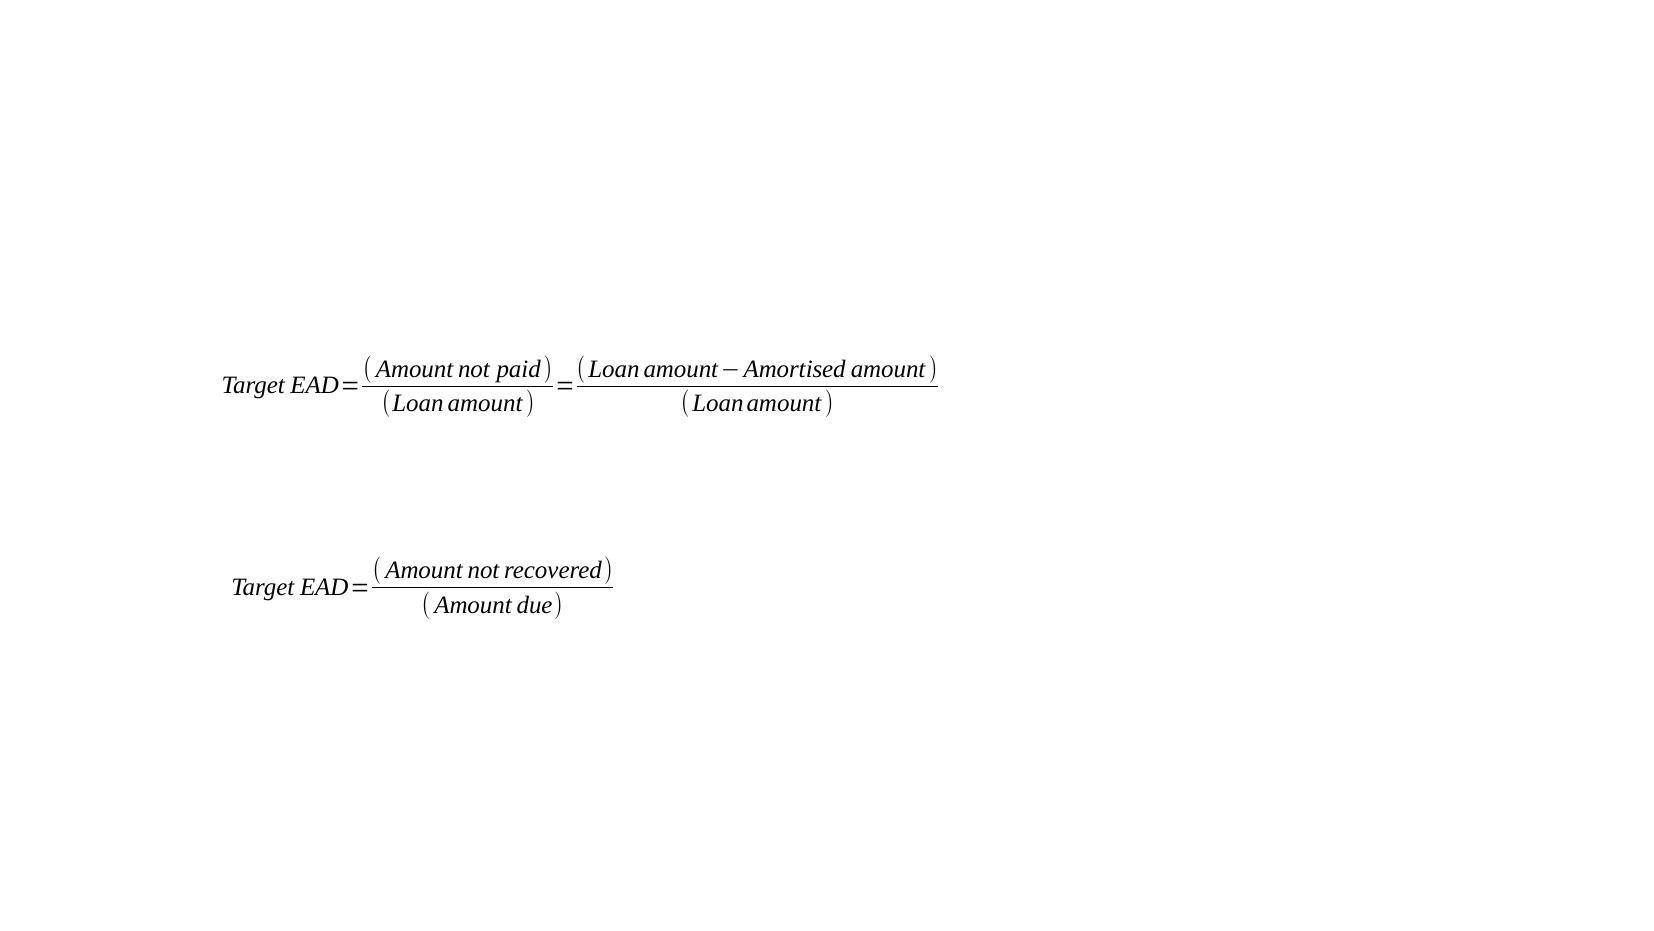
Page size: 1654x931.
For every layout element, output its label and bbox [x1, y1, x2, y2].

chart [225, 555, 621, 621]
chart [215, 354, 945, 419]
